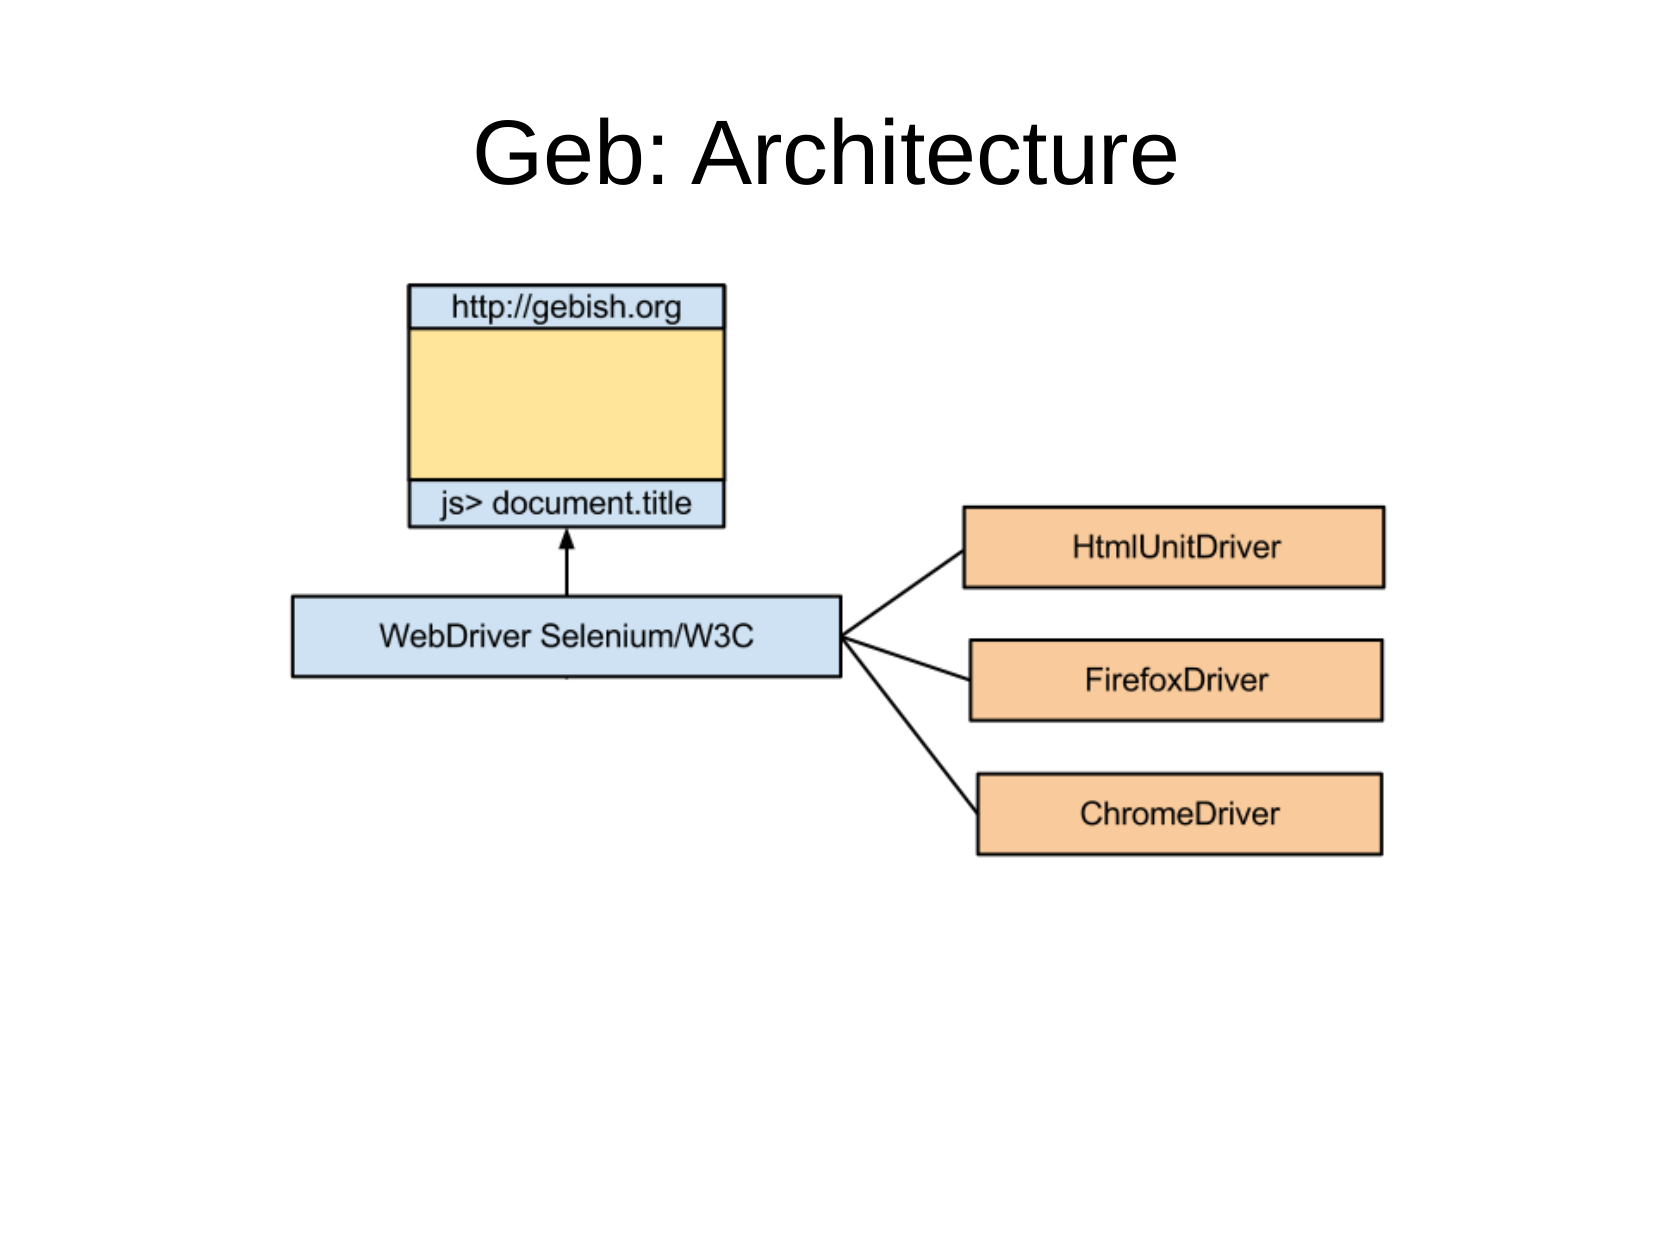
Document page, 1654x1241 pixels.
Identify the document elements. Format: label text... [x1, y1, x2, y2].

picture [195, 194, 1654, 1241]
title Geb: Architecture [82, 49, 1571, 257]
